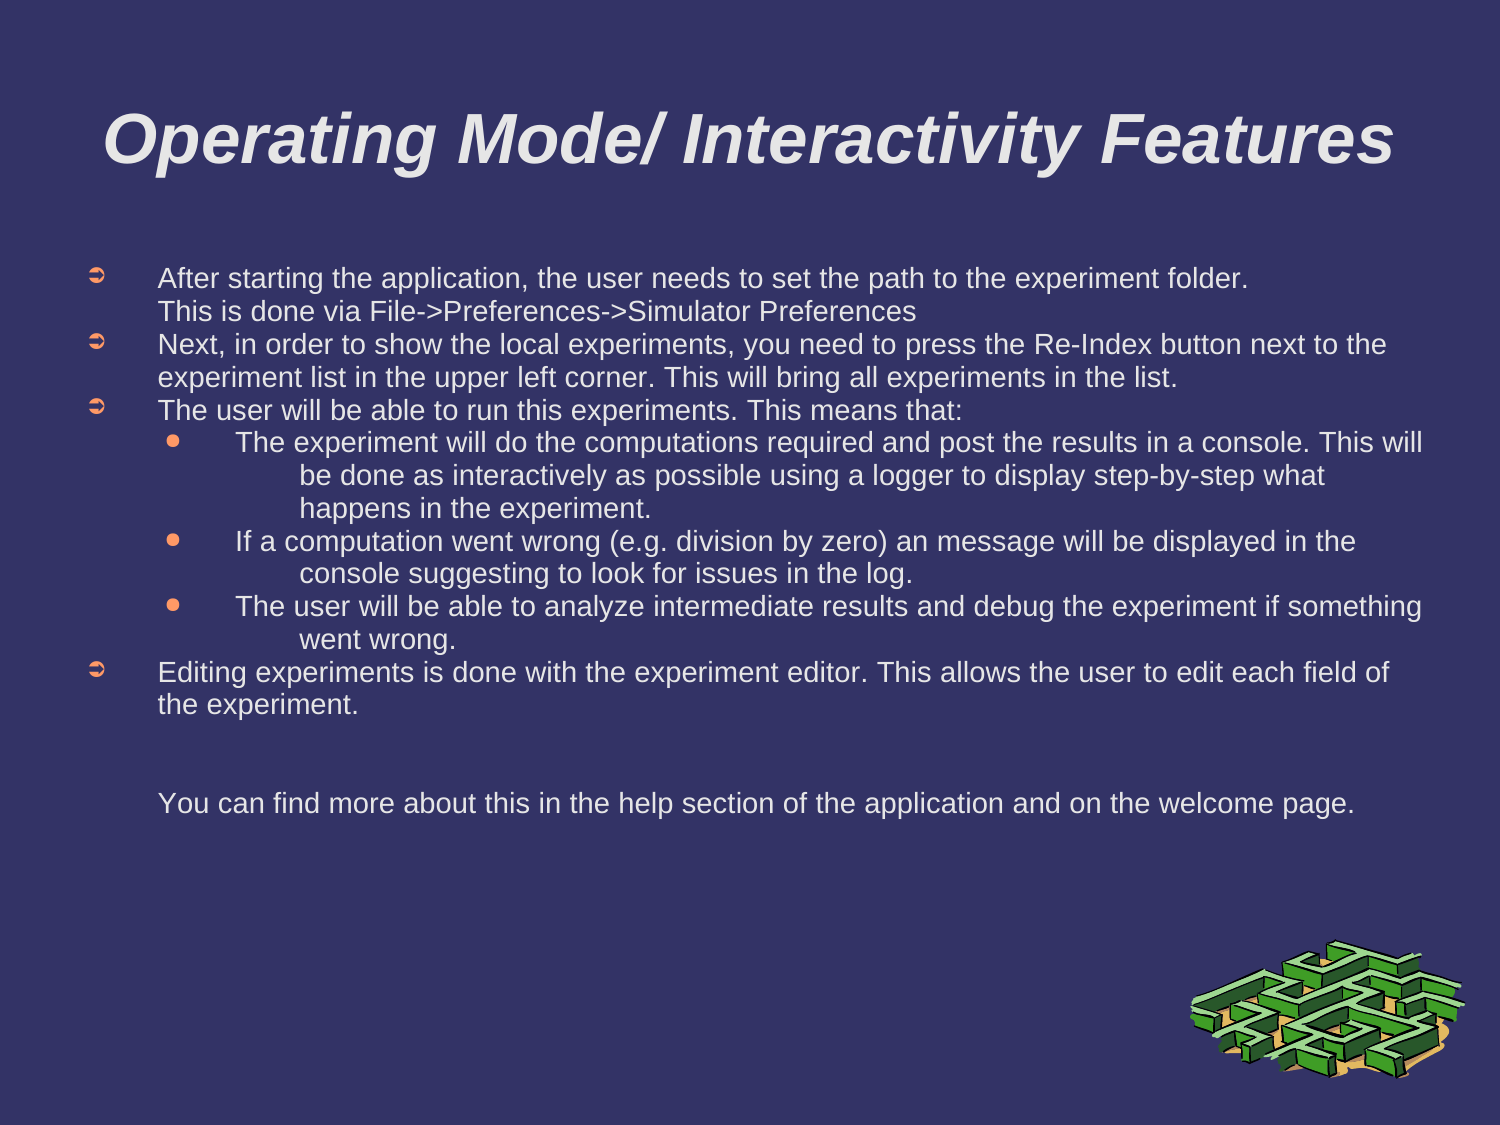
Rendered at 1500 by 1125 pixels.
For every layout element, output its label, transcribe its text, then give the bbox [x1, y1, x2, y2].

title Operating Mode/ Interactivity Features [75, 96, 1425, 182]
list After starting the application, the user needs to set the path to the experiment folder. This is done via File->Preferences->Simulator Preferences Next, in order to show the local experiments, you need to press the Re-Index button next to the experiment list in the upper left corner. This will bring all experiments in the list. The user will be able to run this experiments. This means that: The experiment will do the computations required and post the results in a console. This will be done as interactively as possible using a logger to display step-by-step what happens in the experiment. If a computation went wrong (e.g. division by zero) an message will be displayed in the console suggesting to look for issues in the log. The user will be able to analyze intermediate results and debug the experiment if something went wrong. Editing experiments is done with the experiment editor. This allows the user to edit each field of the experiment. You can find more about this in the help section of the application and on the welcome page. [75, 262, 1425, 820]
